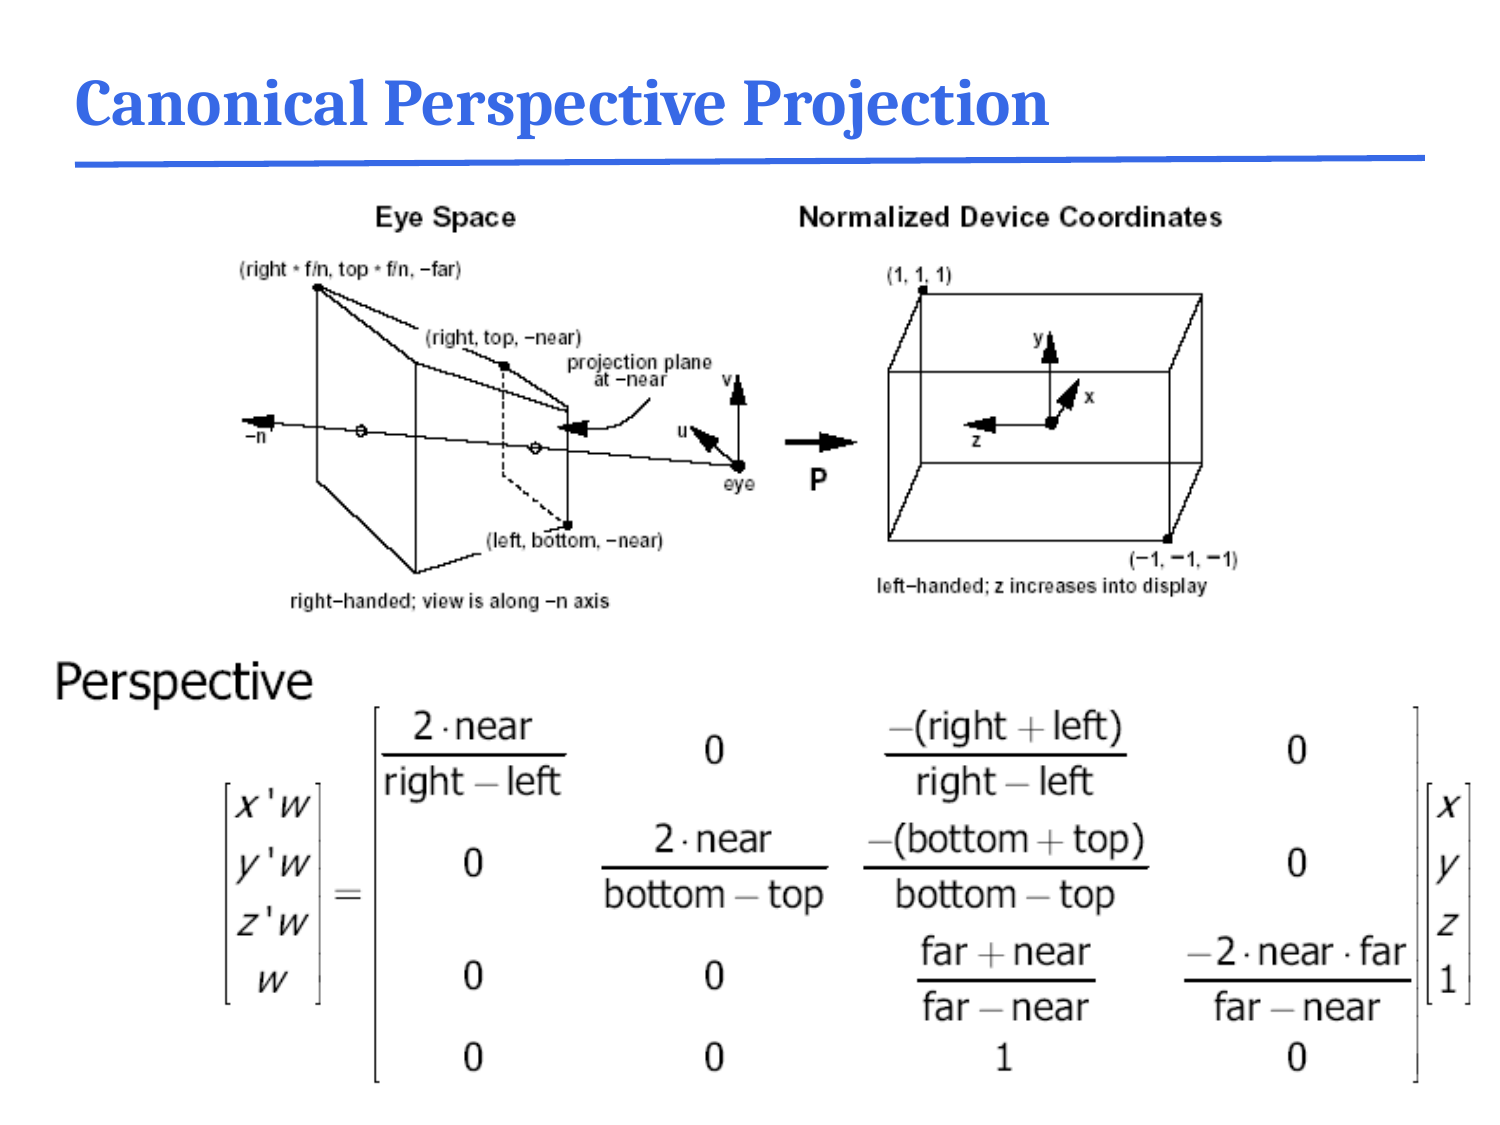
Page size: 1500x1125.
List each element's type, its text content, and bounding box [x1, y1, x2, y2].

picture [40, 649, 1488, 1111]
picture [214, 198, 1264, 619]
title Canonical Perspective Projection [75, 9, 1351, 198]
